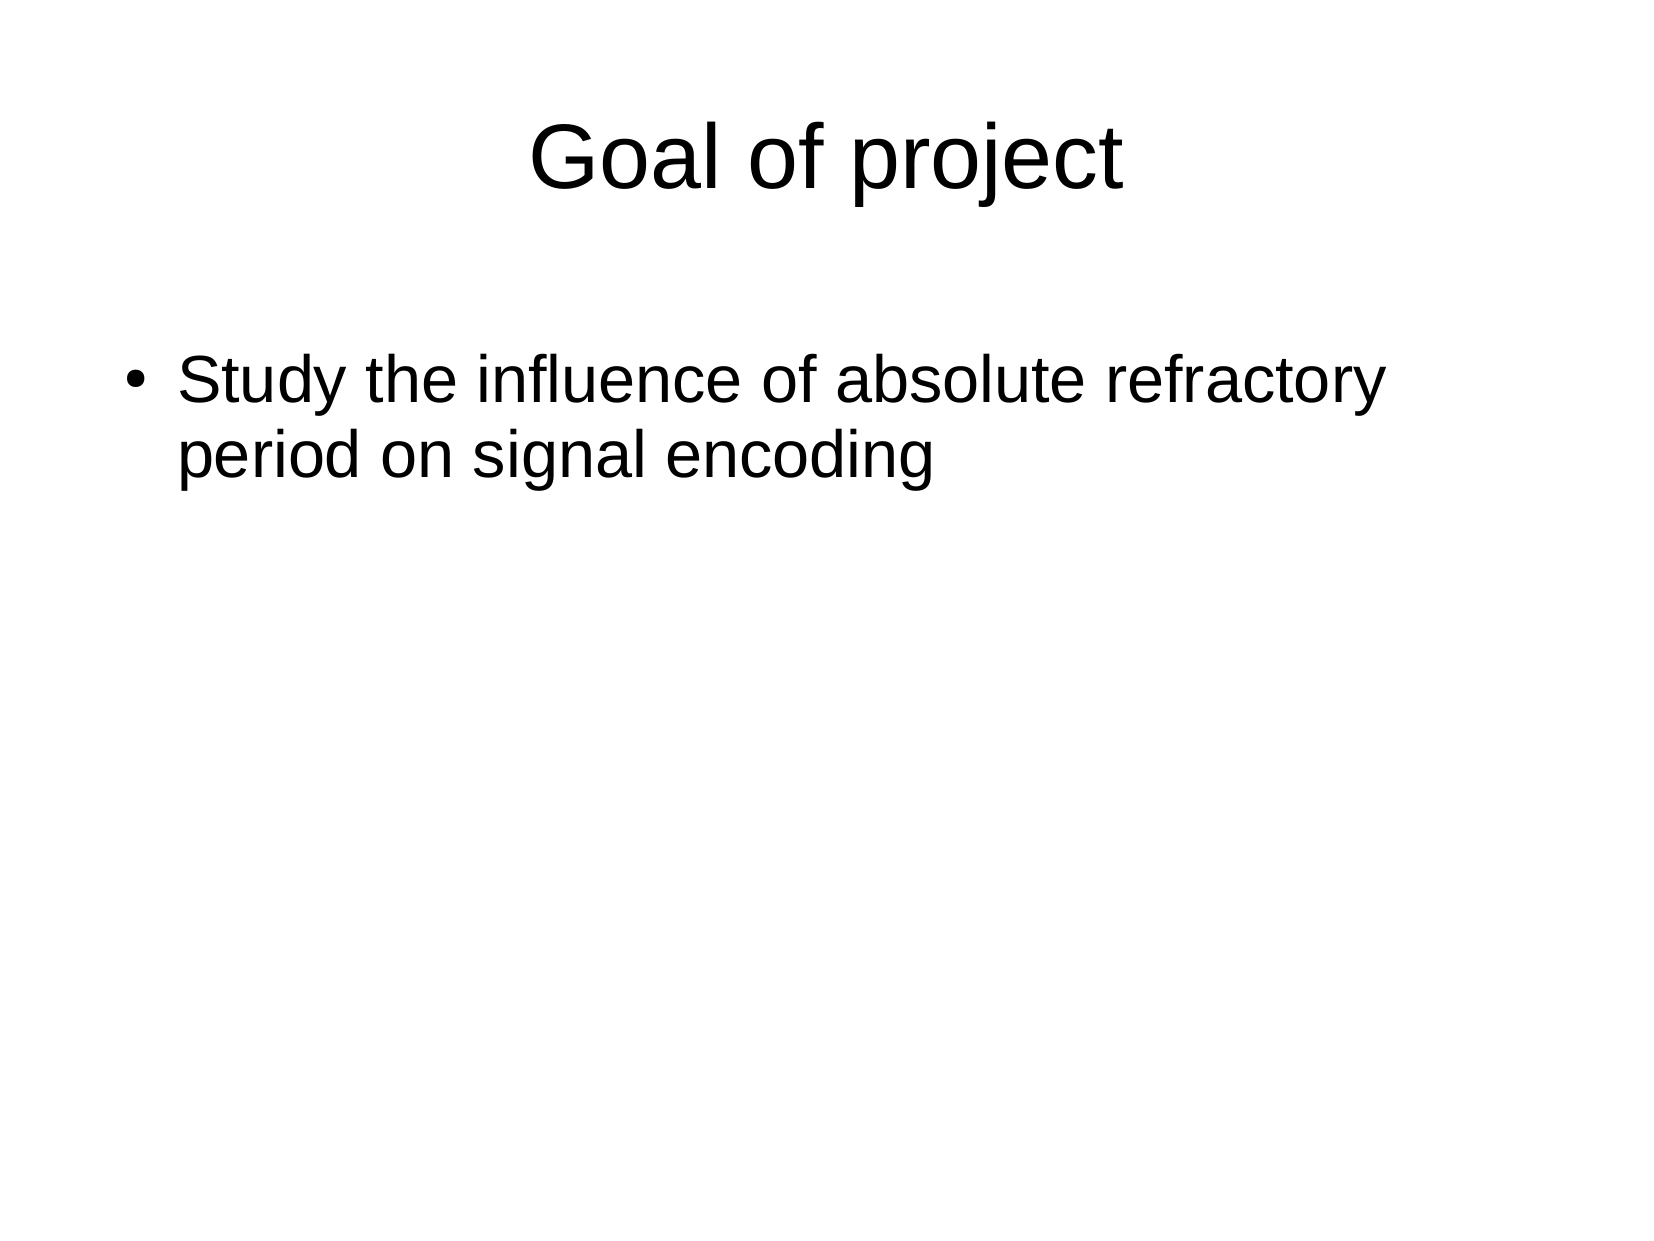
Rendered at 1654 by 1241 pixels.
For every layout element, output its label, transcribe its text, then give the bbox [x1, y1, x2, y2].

list Study the influence of absolute refractory period on signal encoding [106, 342, 1562, 578]
title Goal of project [82, 52, 1571, 260]
